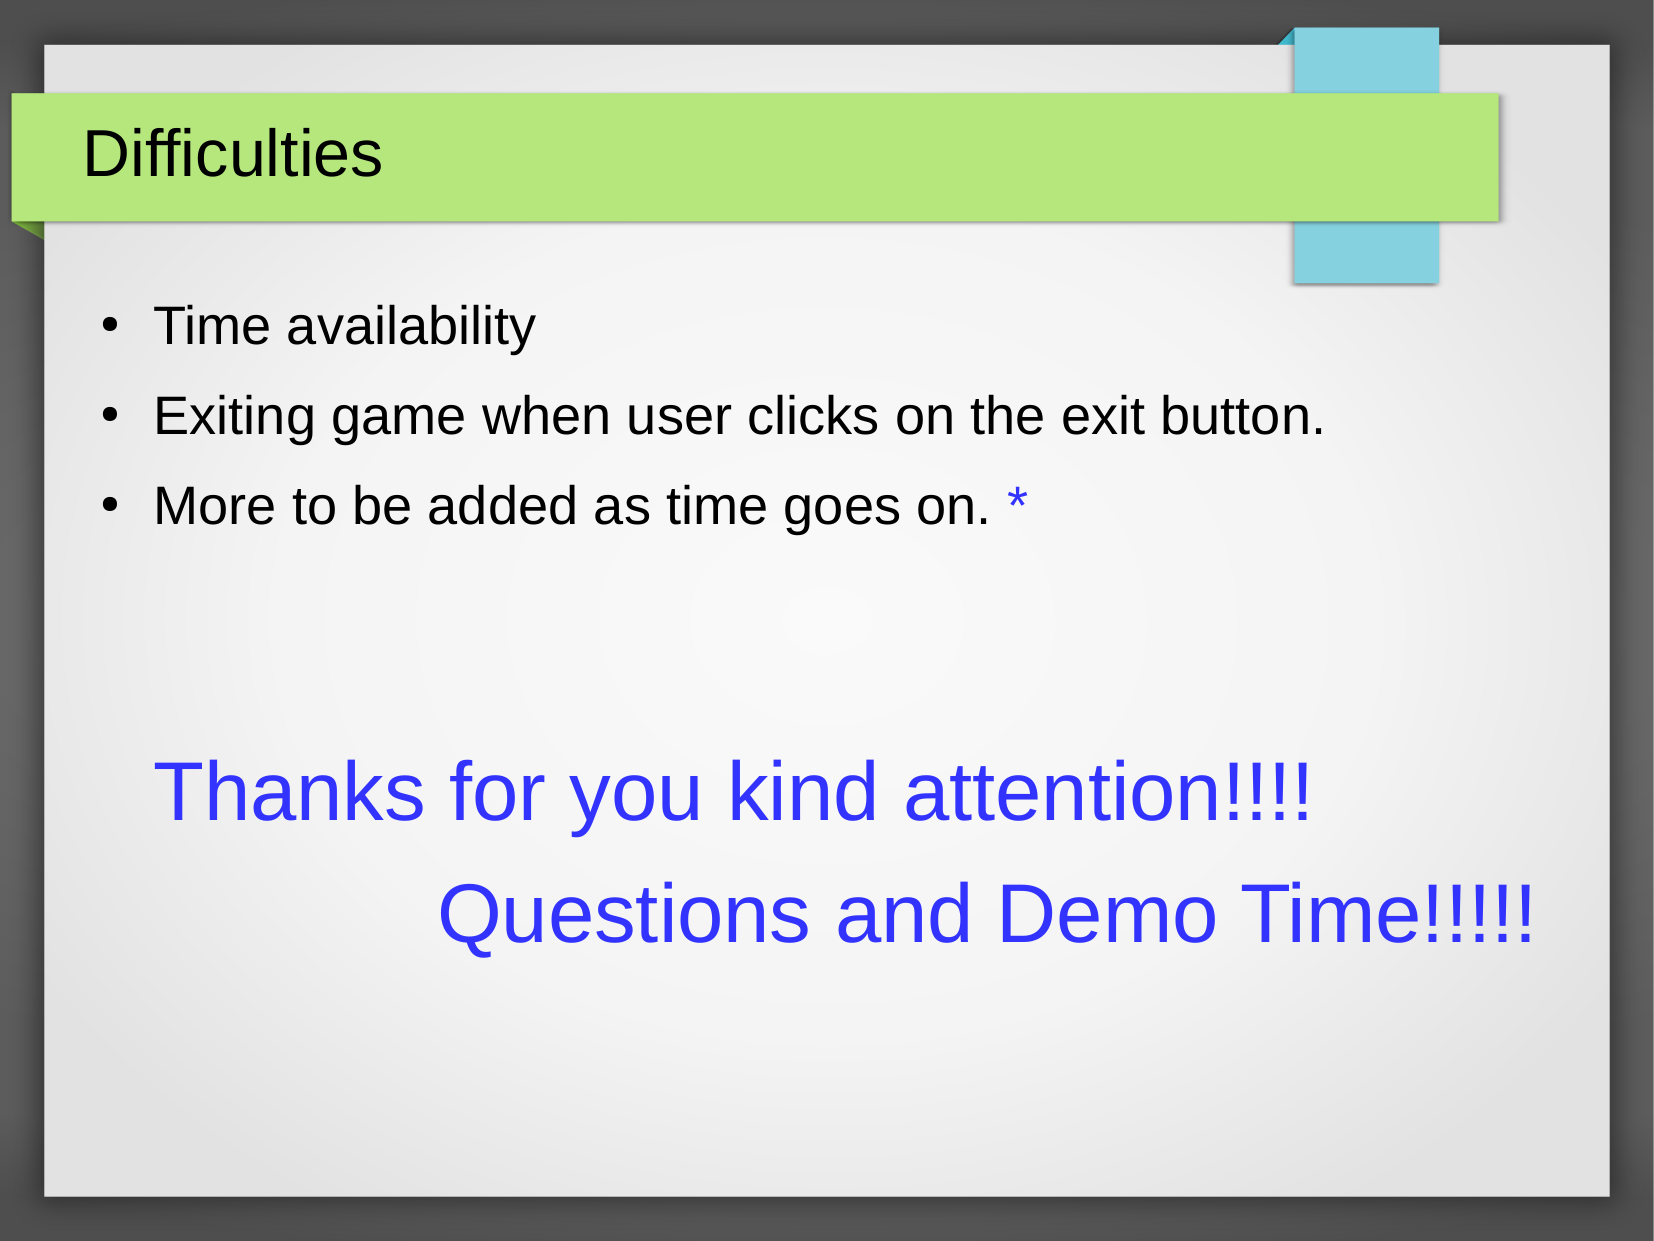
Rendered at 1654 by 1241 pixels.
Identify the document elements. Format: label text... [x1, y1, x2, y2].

list Time availability Exiting game when user clicks on the exit button. More to be added as time goes on. * Thanks for you kind attention!!!! Questions and Demo Time!!!!! [82, 295, 1571, 1015]
title Difficulties [82, 94, 1264, 213]
picture [0, 0, 1654, 1241]
